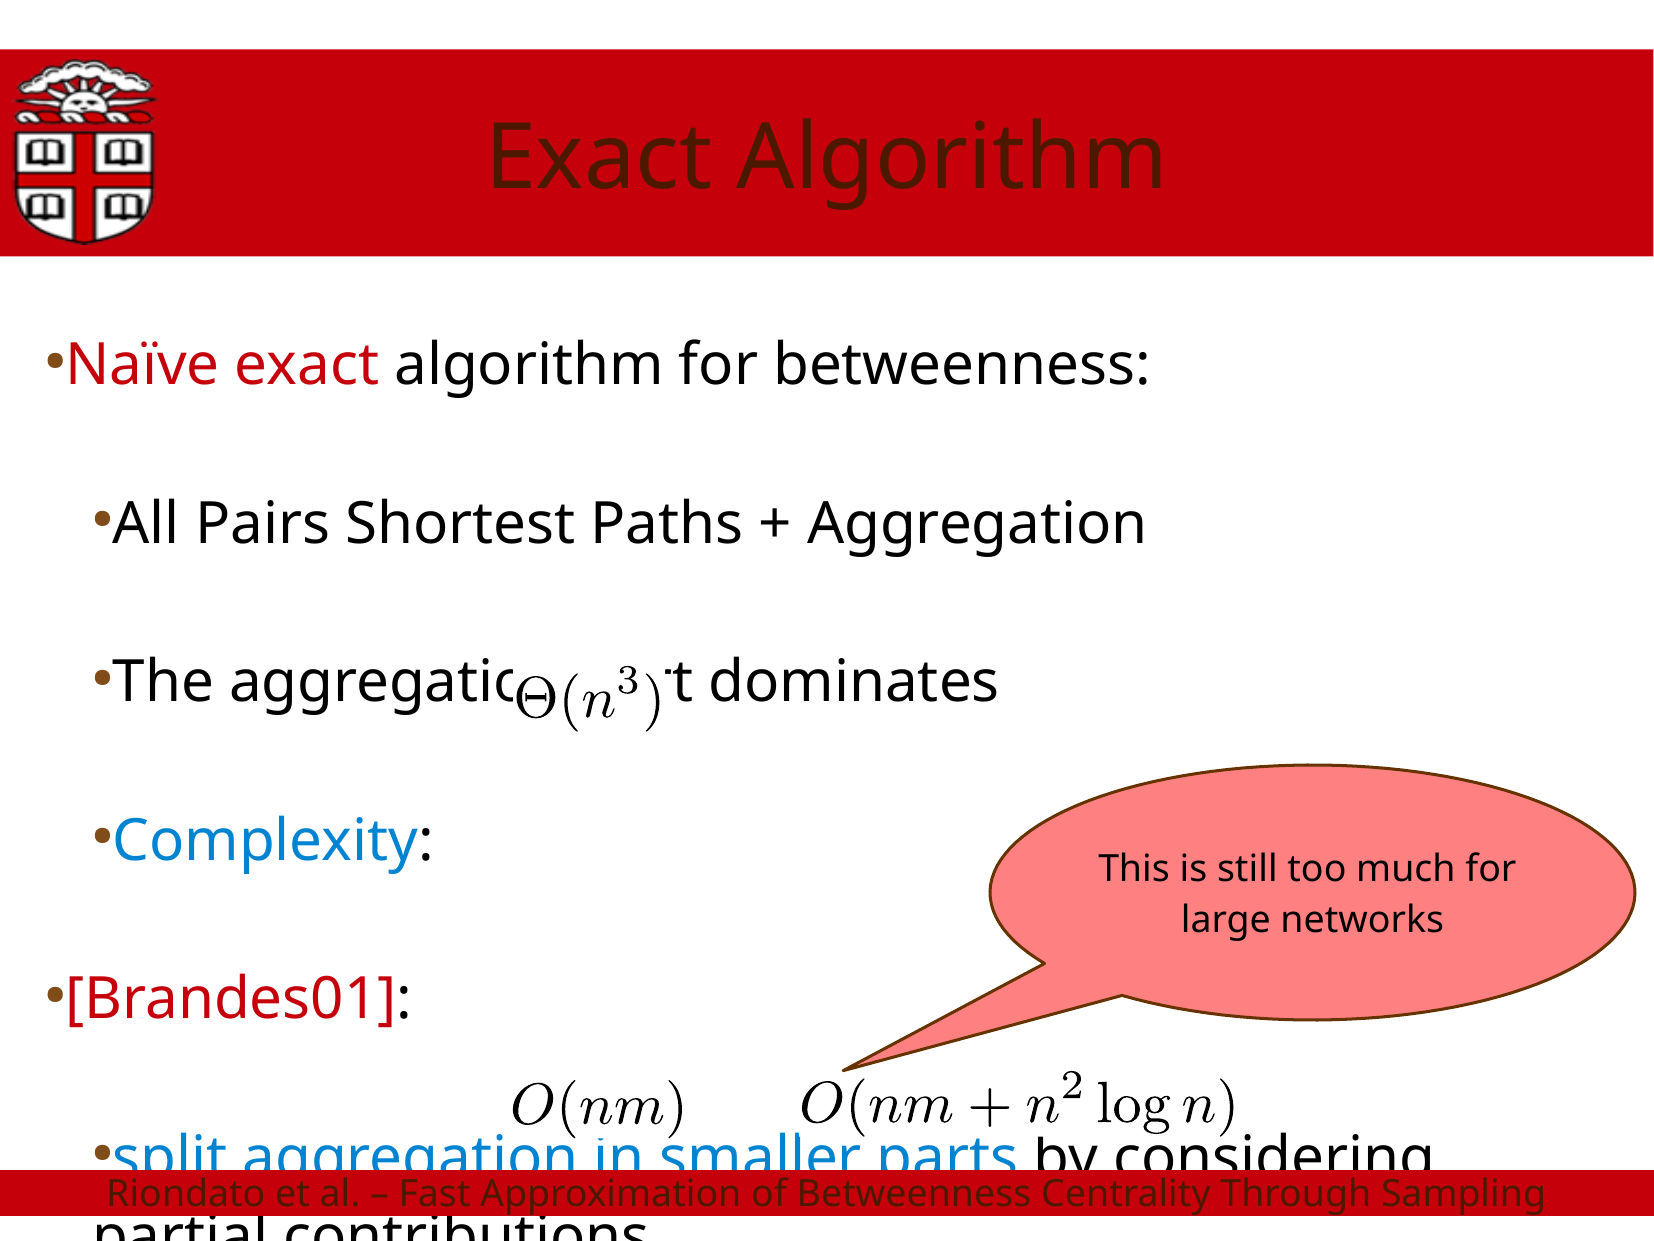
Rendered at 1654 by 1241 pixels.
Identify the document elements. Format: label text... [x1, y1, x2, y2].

text_box Riondato et al. – Fast Approximation of Betweenness Centrality Through Sampling [0, 1170, 1654, 1216]
text_box [799, 1070, 1240, 1137]
text_box [510, 1080, 688, 1139]
picture [11, 59, 158, 245]
text_box This is still too much for large networks [843, 765, 1636, 1071]
text_box [513, 665, 666, 732]
text_box Naïve exact algorithm for betweenness: All Pairs Shortest Paths + Aggregation The aggregation part dominates Complexity: [Brandes01]: split aggregation in smaller parts by considering partial contributions Complexity: or [30, 315, 1621, 1156]
title Exact Algorithm [0, 49, 1654, 257]
